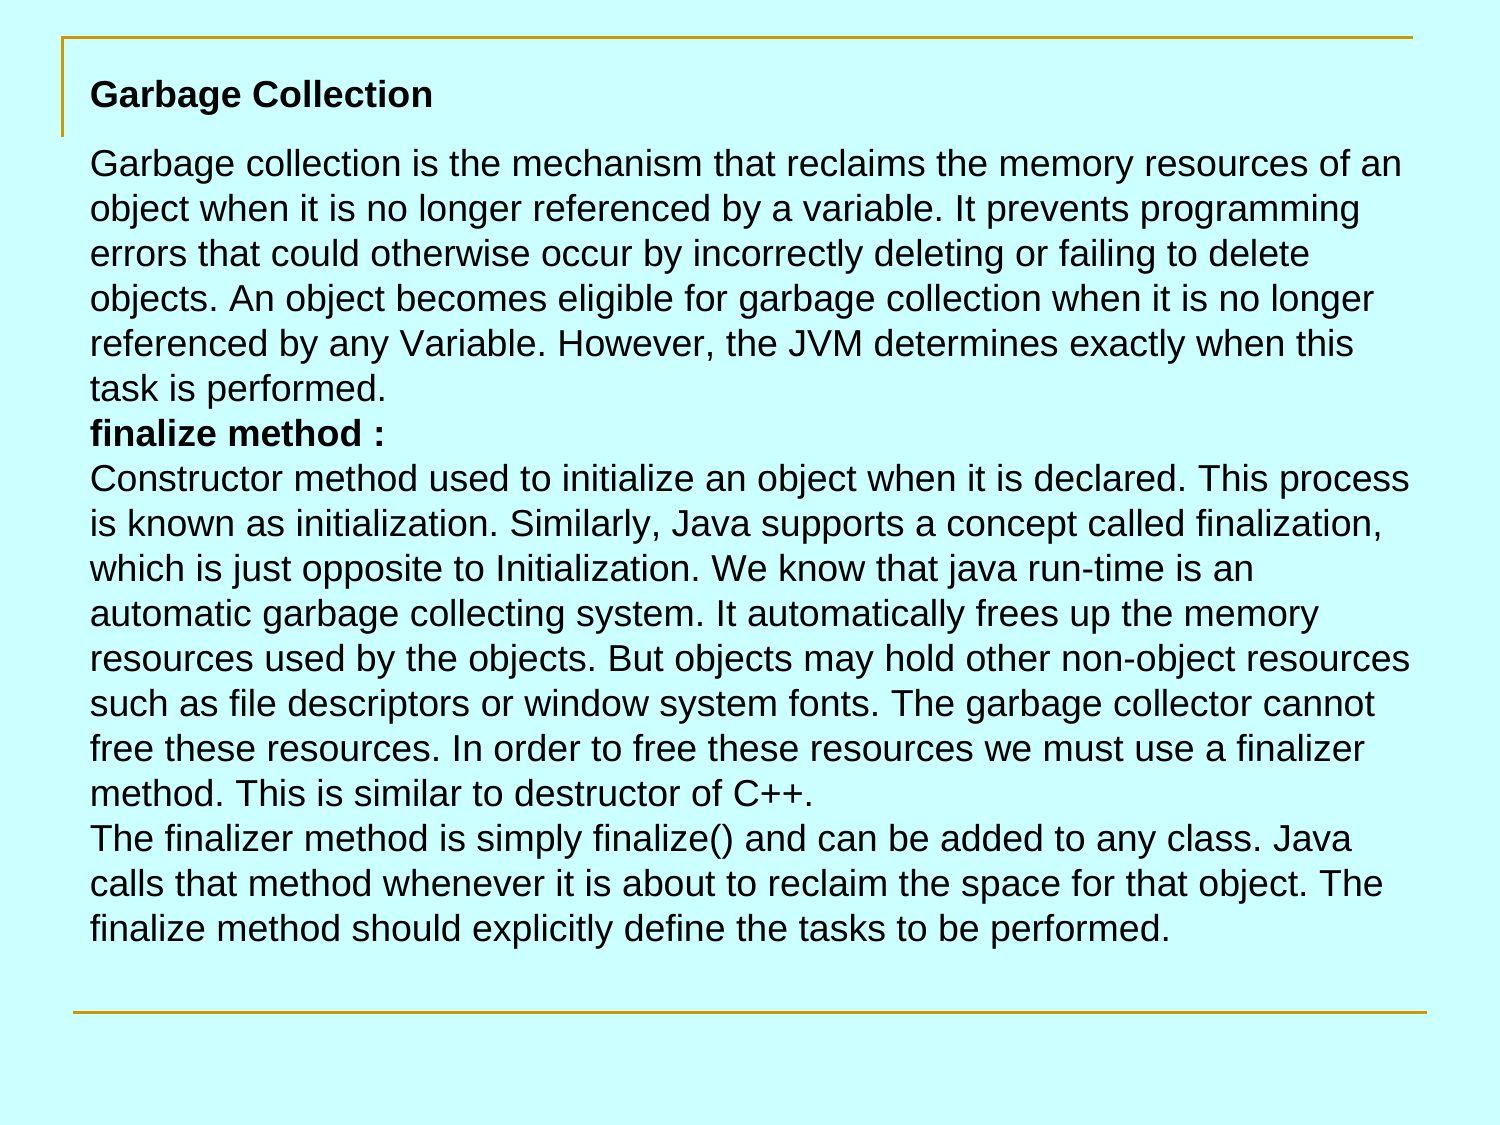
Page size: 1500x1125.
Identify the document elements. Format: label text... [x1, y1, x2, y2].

text_box Garbage Collection Garbage collection is the mechanism that reclaims the memory resources of an object when it is no longer referenced by a variable. It prevents programming errors that could otherwise occur by incorrectly deleting or failing to delete objects. An object becomes eligible for garbage collection when it is no longer referenced by any Variable. However, the JVM determines exactly when this task is performed. finalize method : Constructor method used to initialize an object when it is declared. This process is known as initialization. Similarly, Java supports a concept called finalization, which is just opposite to Initialization. We know that java run-time is an automatic garbage collecting system. It automatically frees up the memory resources used by the objects. But objects may hold other non-object resources such as file descriptors or window system fonts. The garbage collector cannot free these resources. In order to free these resources we must use a finalizer method. This is similar to destructor of C++. The finalizer method is simply finalize() and can be added to any class. Java calls that method whenever it is about to reclaim the space for that object. The finalize method should explicitly define the tasks to be performed. [75, 62, 1438, 957]
